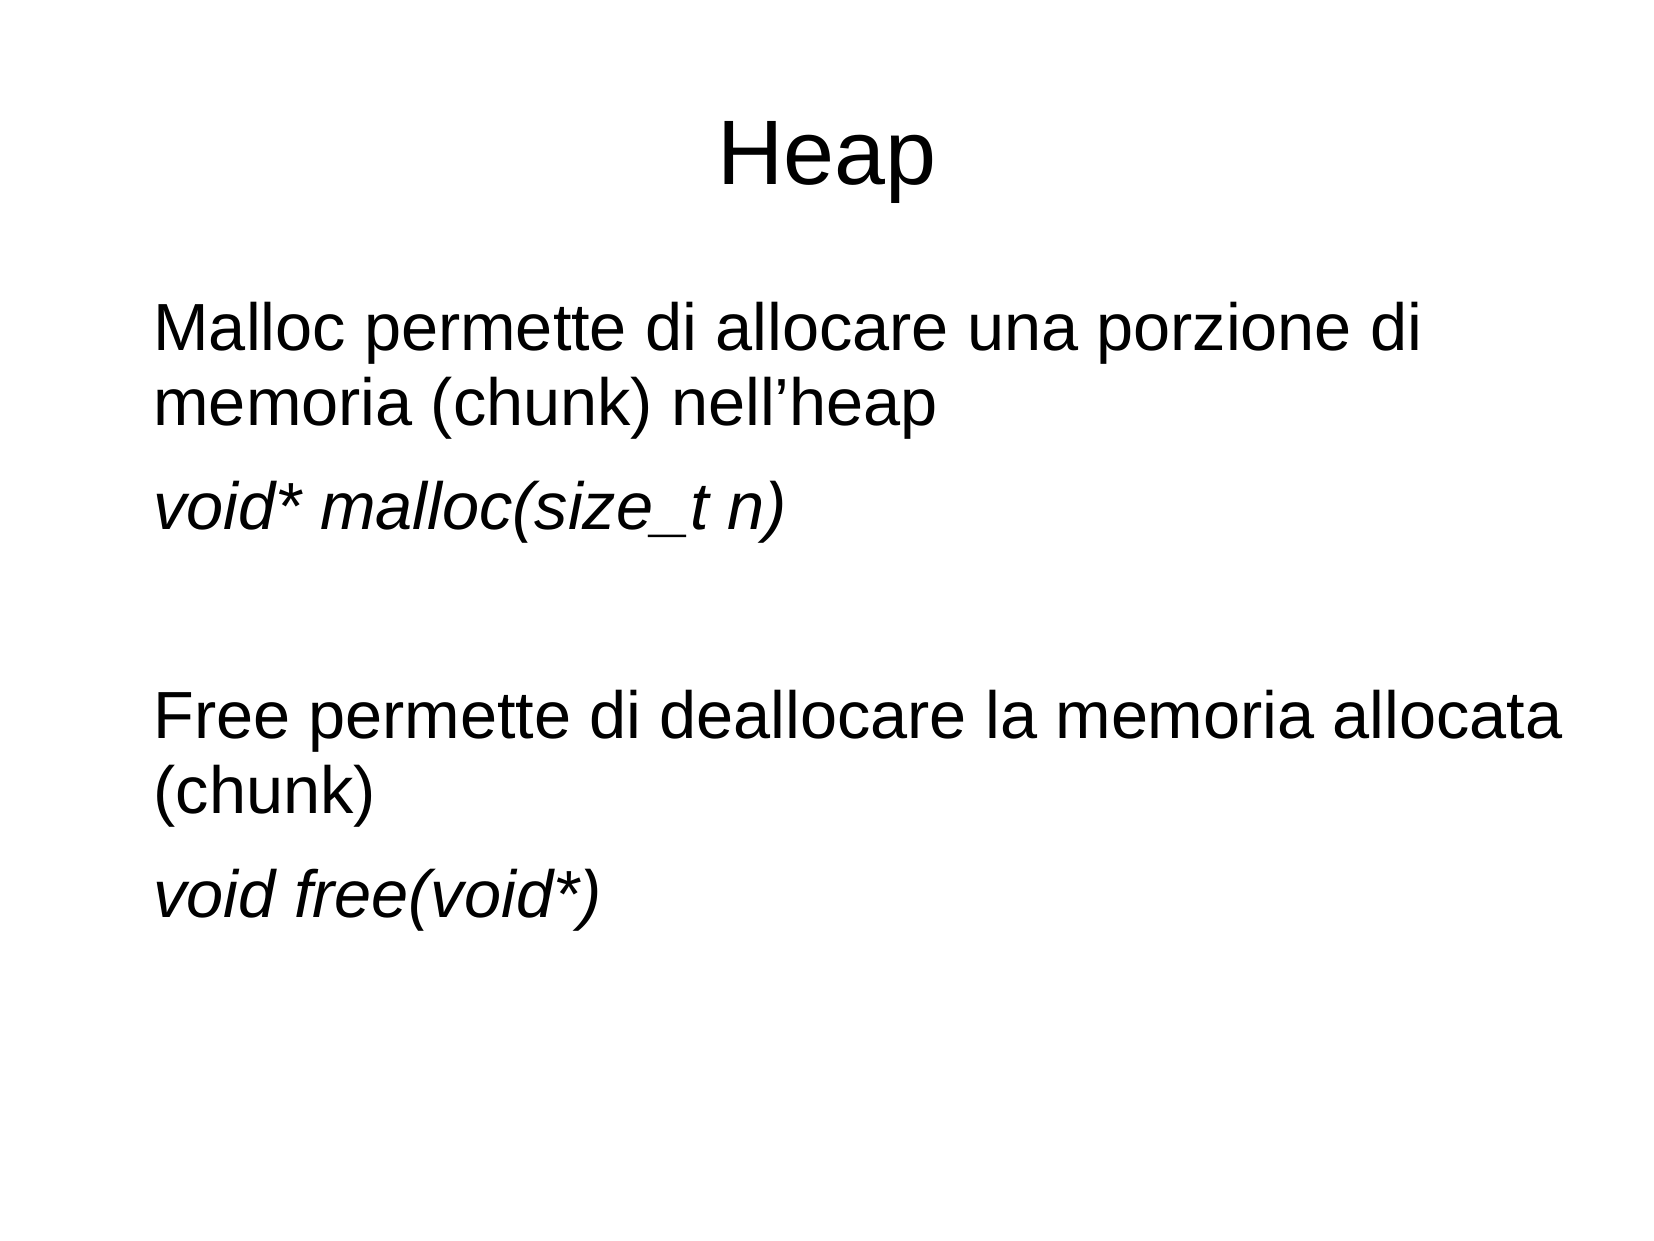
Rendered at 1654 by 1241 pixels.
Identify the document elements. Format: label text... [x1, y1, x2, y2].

title Heap [82, 49, 1571, 257]
list Malloc permette di allocare una porzione di memoria (chunk) nell’heap void* malloc(size_t n) Free permette di deallocare la memoria allocata (chunk) void free(void*) [82, 290, 1571, 1010]
